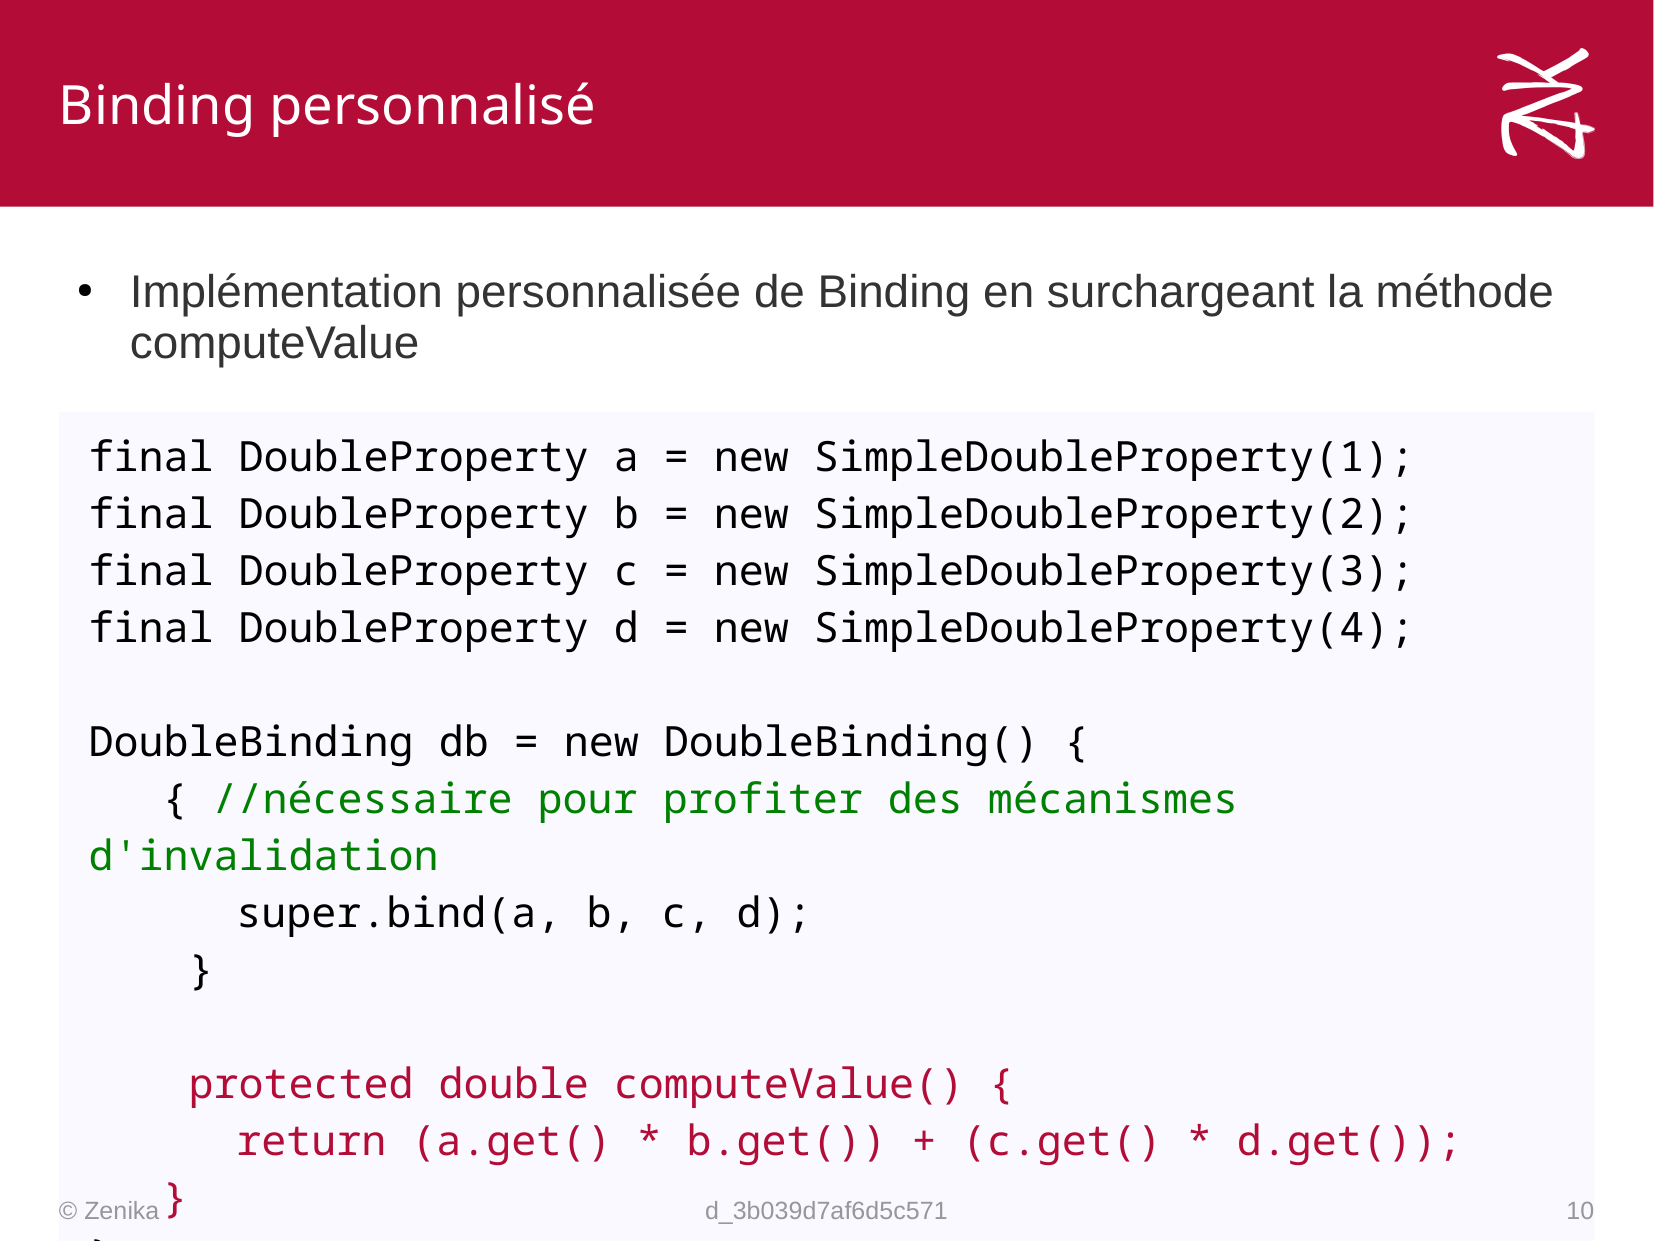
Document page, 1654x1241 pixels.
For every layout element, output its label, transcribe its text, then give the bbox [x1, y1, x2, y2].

title Binding personnalisé [59, 29, 1595, 178]
text_box final DoubleProperty a = new SimpleDoubleProperty(1); final DoubleProperty b = new SimpleDoubleProperty(2); final DoubleProperty c = new SimpleDoubleProperty(3); final DoubleProperty d = new SimpleDoubleProperty(4); DoubleBinding db = new DoubleBinding() { { //nécessaire pour profiter des mécanismes d'invalidation super.bind(a, b, c, d); } protected double computeValue() { return (a.get() * b.get()) + (c.get() * d.get()); } }; [59, 411, 1595, 1121]
list Implémentation personnalisée de Binding en surchargeant la méthode computeValue [59, 265, 1595, 411]
